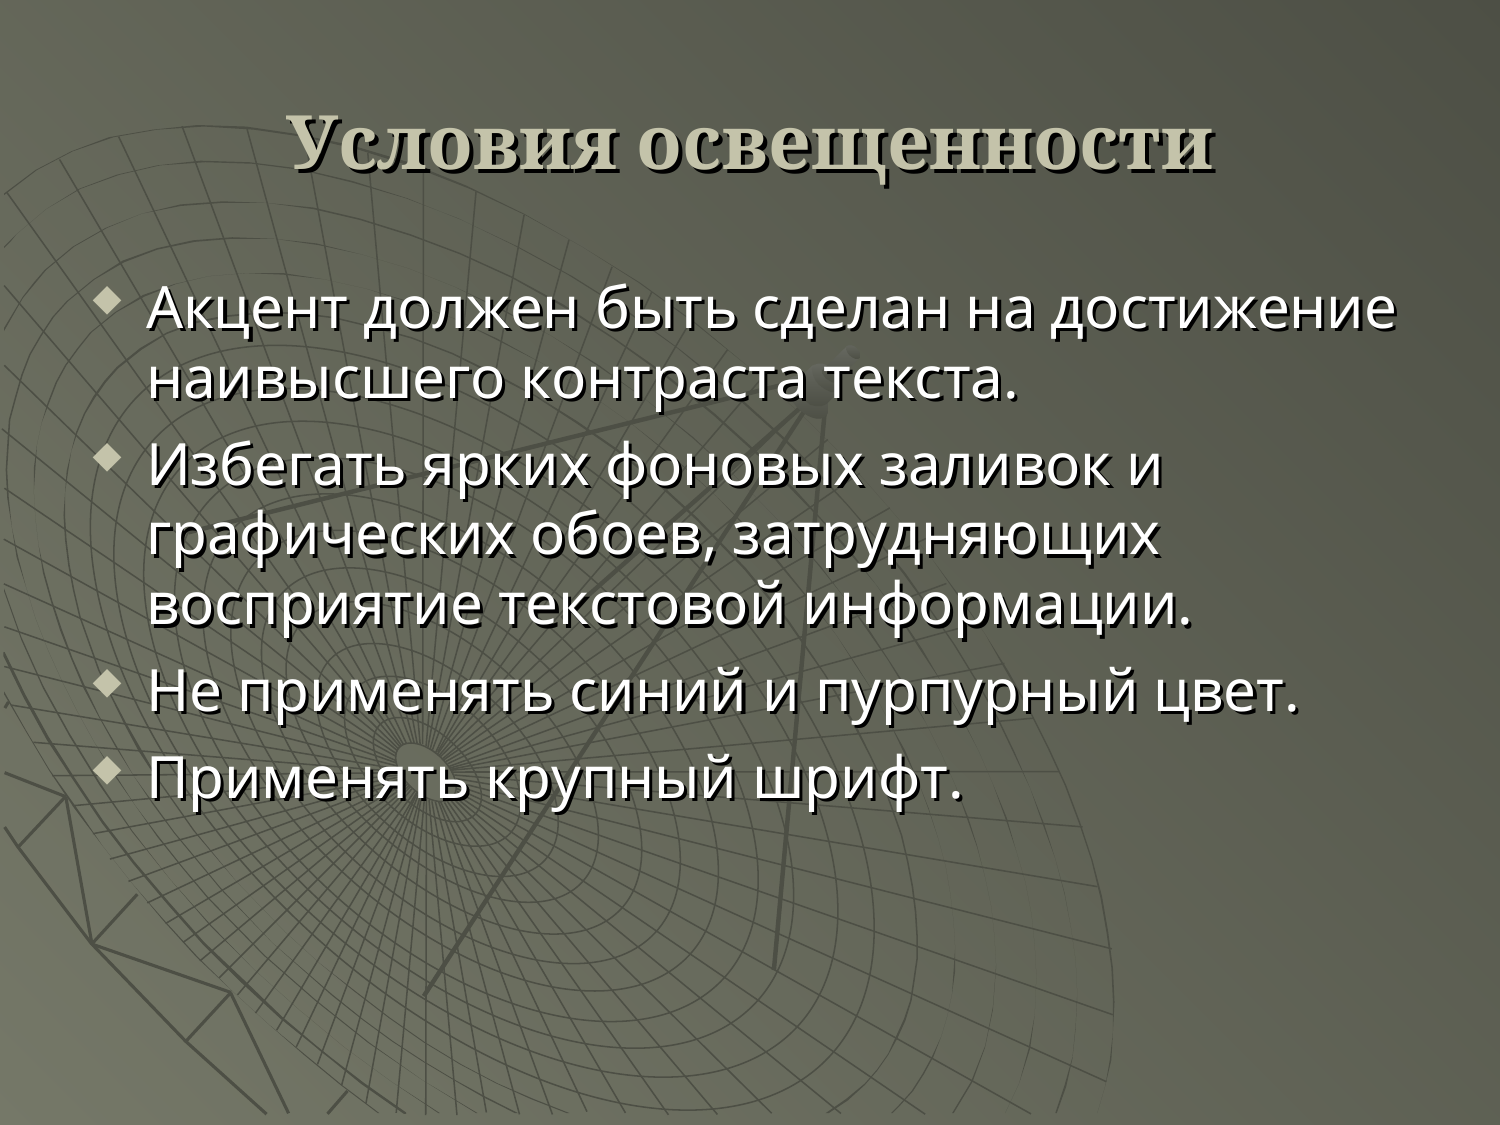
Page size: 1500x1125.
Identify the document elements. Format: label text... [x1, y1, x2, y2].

title Условия освещенности [75, 21, 1426, 257]
list Акцент должен быть сделан на достижение наивысшего контраста текста. Избегать ярких фоновых заливок и графических обоев, затрудняющих восприятие текстовой информации. Не применять синий и пурпурный цвет. Применять крупный шрифт. [75, 262, 1426, 1006]
